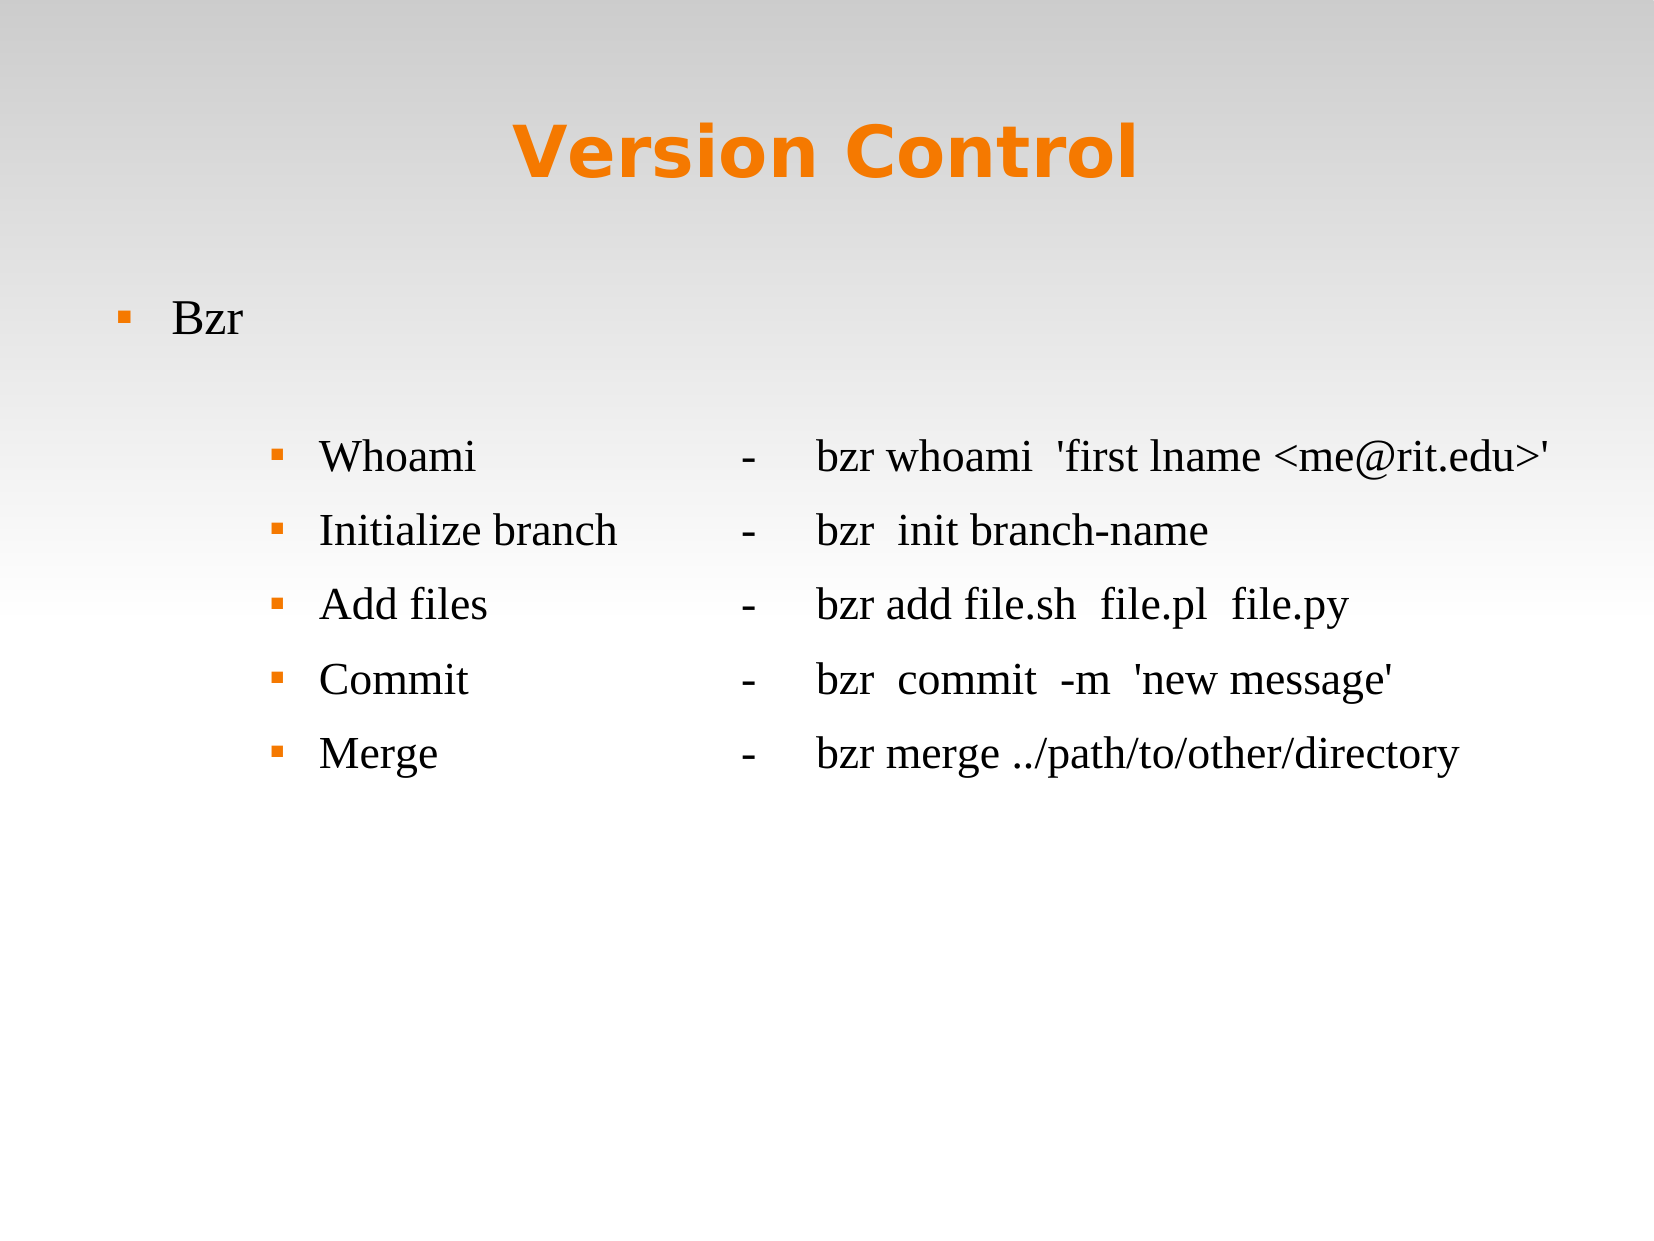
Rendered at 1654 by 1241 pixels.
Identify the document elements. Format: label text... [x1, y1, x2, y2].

list Bzr Whoami - bzr whoami 'first lname <me@rit.edu>' Initialize branch - bzr init branch-name Add files - bzr add file.sh file.pl file.py Commit - bzr commit -m 'new message' Merge - bzr merge ../path/to/other/directory [82, 290, 1571, 1109]
title Version Control [82, 49, 1571, 257]
